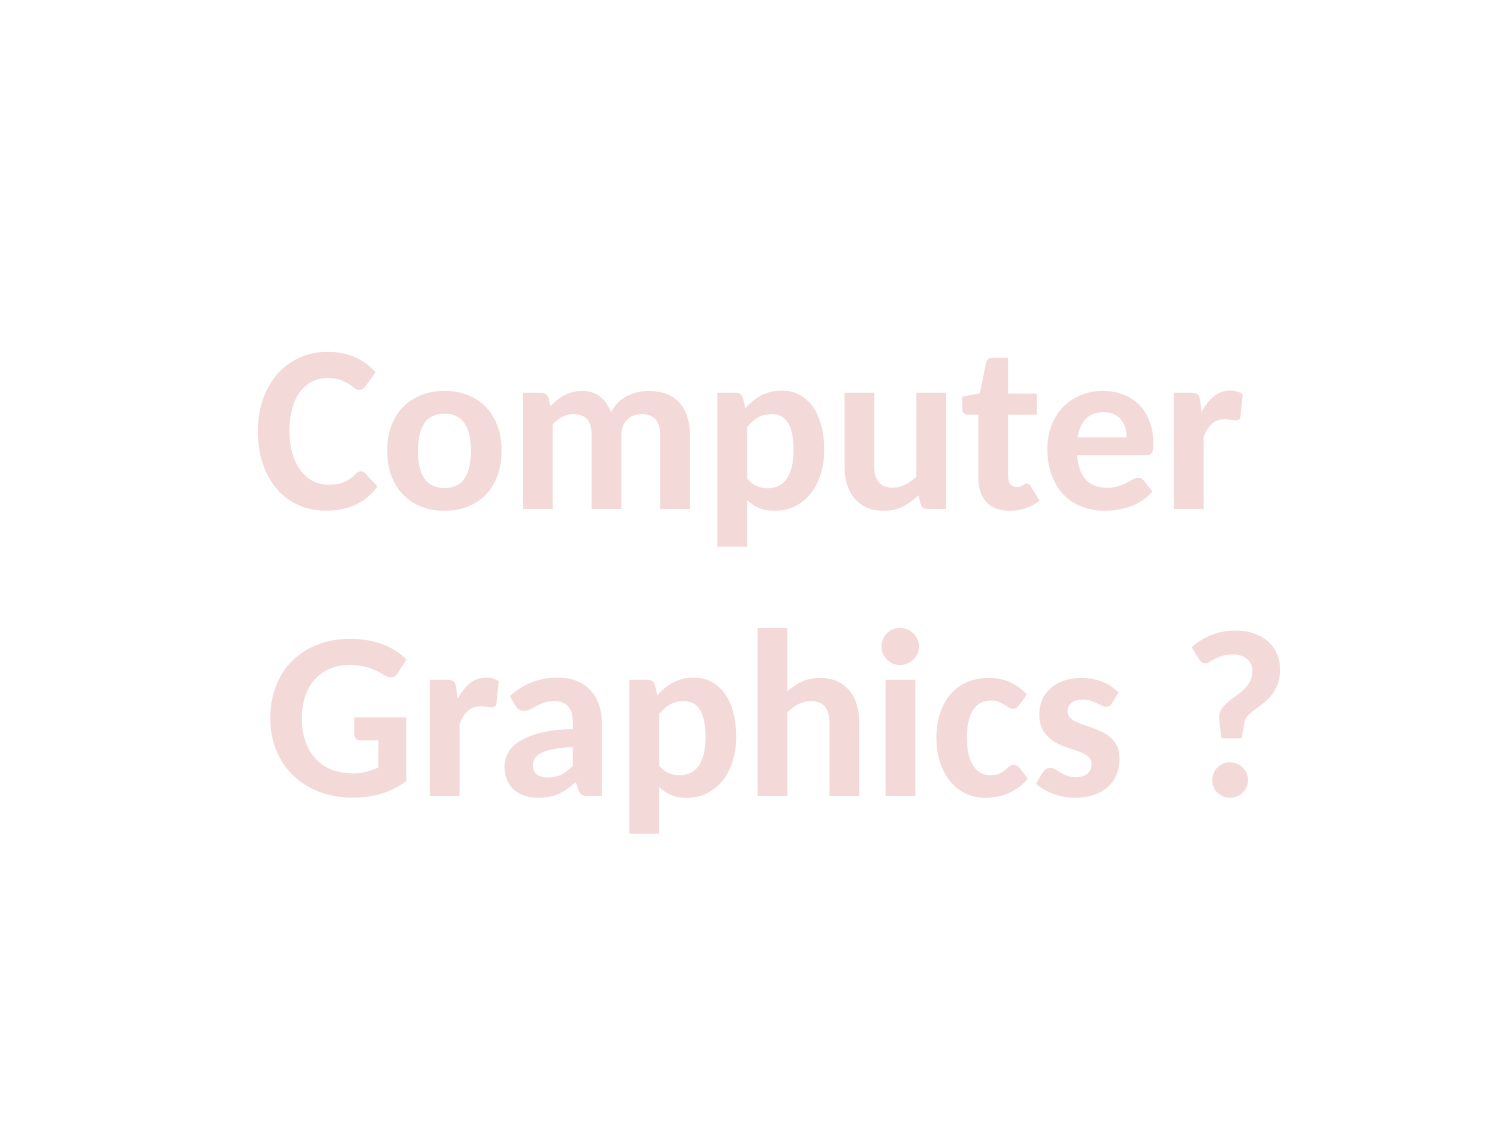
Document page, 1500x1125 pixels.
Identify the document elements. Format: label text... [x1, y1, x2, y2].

list Computer Graphics ? [75, 262, 1425, 1013]
